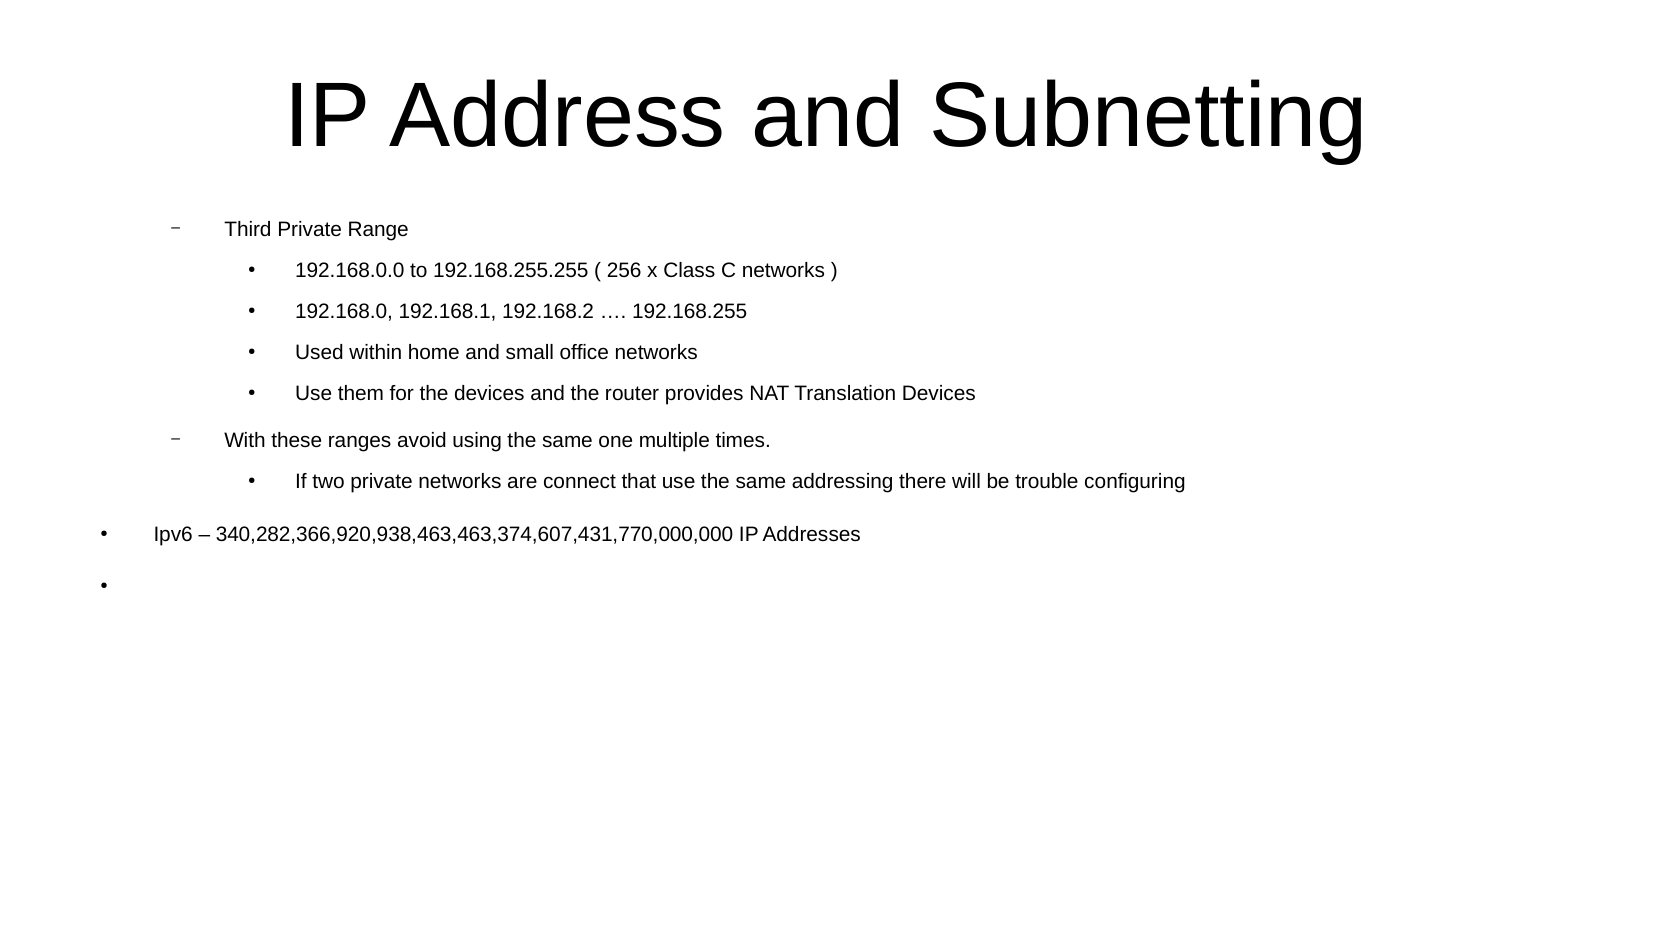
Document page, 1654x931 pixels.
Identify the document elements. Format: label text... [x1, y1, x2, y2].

title IP Address and Subnetting [82, 37, 1571, 193]
list Third Private Range 192.168.0.0 to 192.168.255.255 ( 256 x Class C networks ) 192.168.0, 192.168.1, 192.168.2 …. 192.168.255 Used within home and small office networks Use them for the devices and the router provides NAT Translation Devices With these ranges avoid using the same one multiple times. If two private networks are connect that use the same addressing there will be trouble configuring Ipv6 – 340,282,366,920,938,463,463,374,607,431,770,000,000 IP Addresses [82, 217, 1651, 916]
